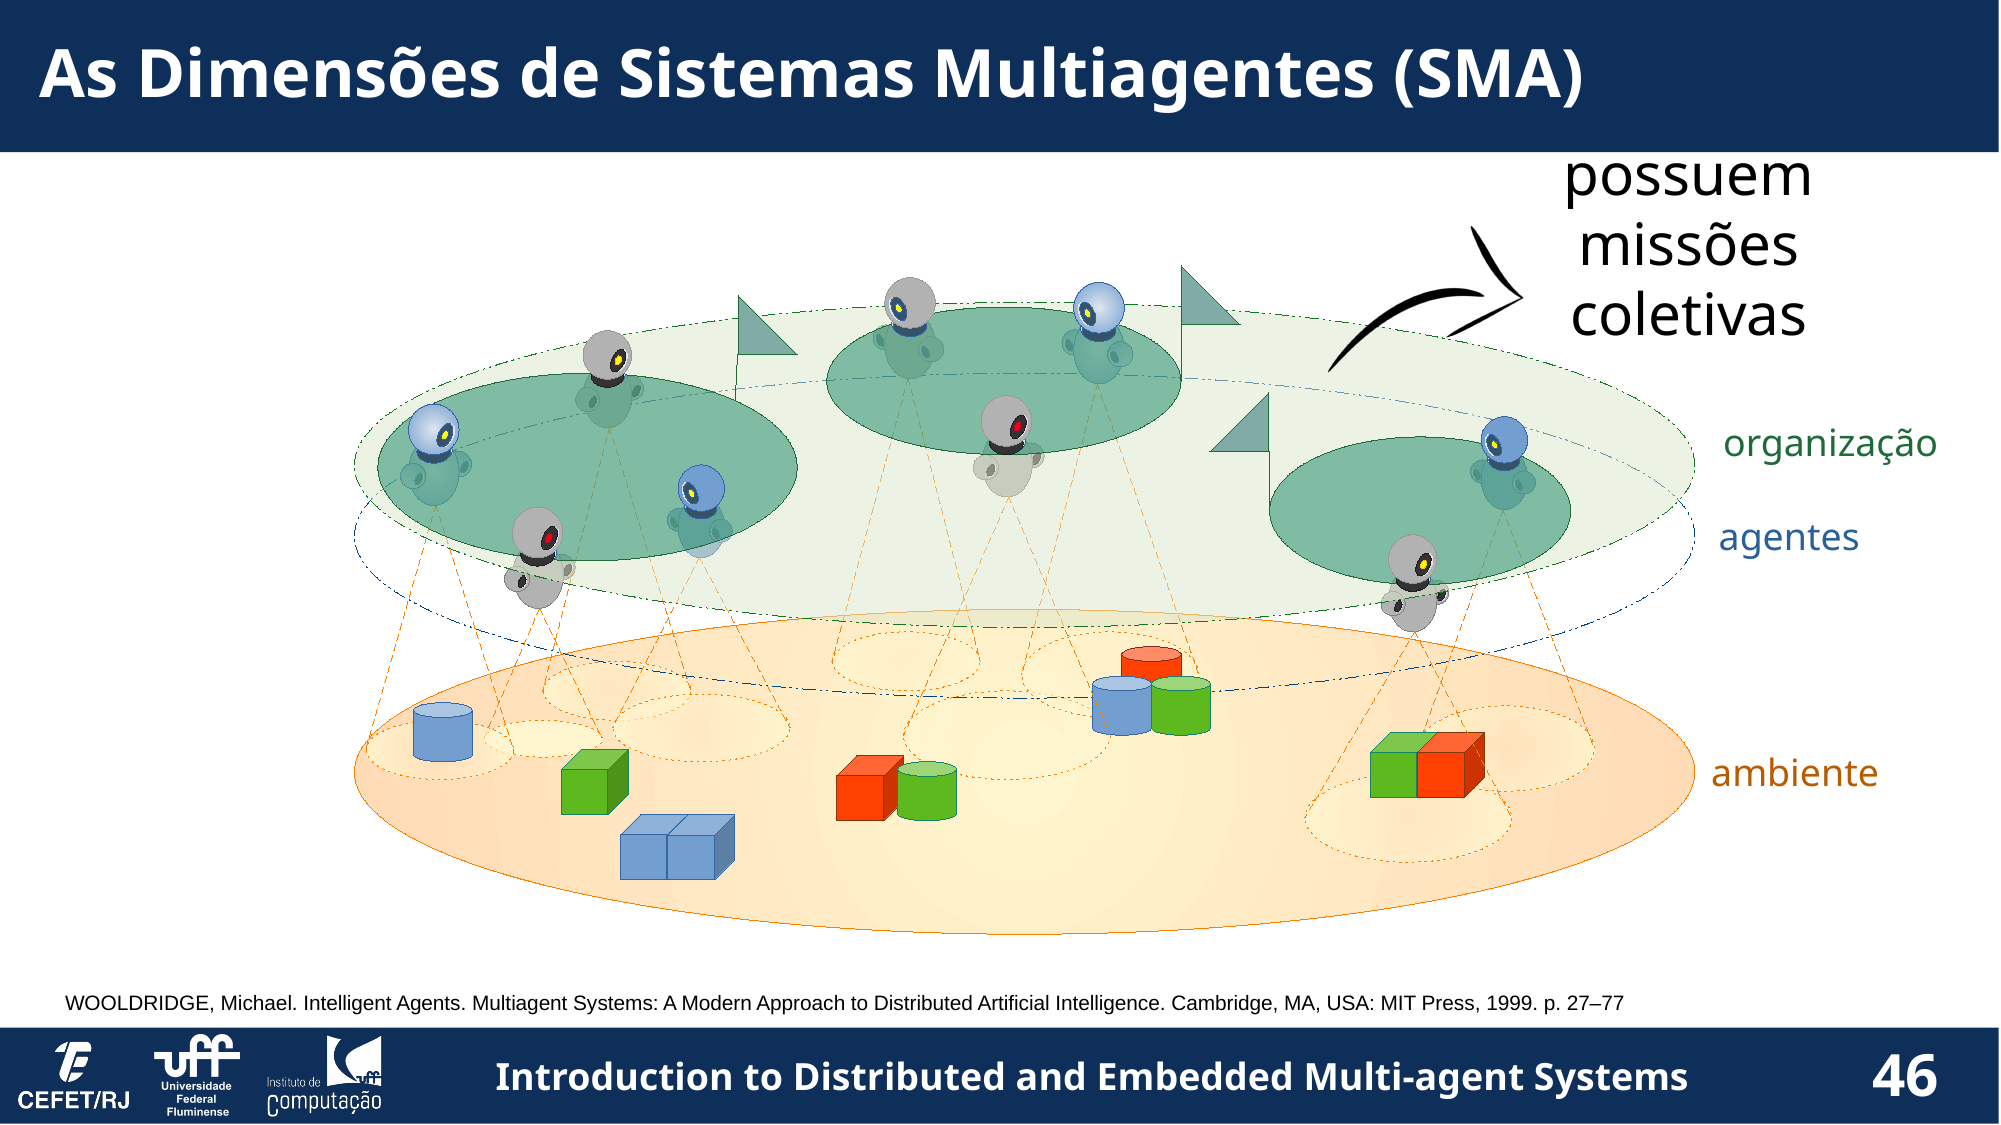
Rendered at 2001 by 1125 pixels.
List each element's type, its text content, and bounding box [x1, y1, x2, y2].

text_box WOOLDRIDGE, Michael. Intelligent Agents. Multiagent Systems: A Modern Approach to Distributed Artificial Intelligence. Cambridge, MA, USA: MIT Press, 1999. p. 27–77 [50, 982, 1969, 1023]
text_box [354, 265, 1695, 935]
text_box possuem missões coletivas [1482, 129, 1896, 355]
text_box agentes [1612, 505, 1967, 566]
text_box As Dimensões de Sistemas Multiagentes (SMA) [25, 23, 1999, 119]
text_box ambiente [1618, 741, 1973, 802]
text_box organização [1653, 411, 2000, 472]
picture [265, 1033, 383, 1117]
picture [18, 1021, 129, 1125]
picture [1299, 222, 1482, 374]
picture [153, 1033, 241, 1121]
